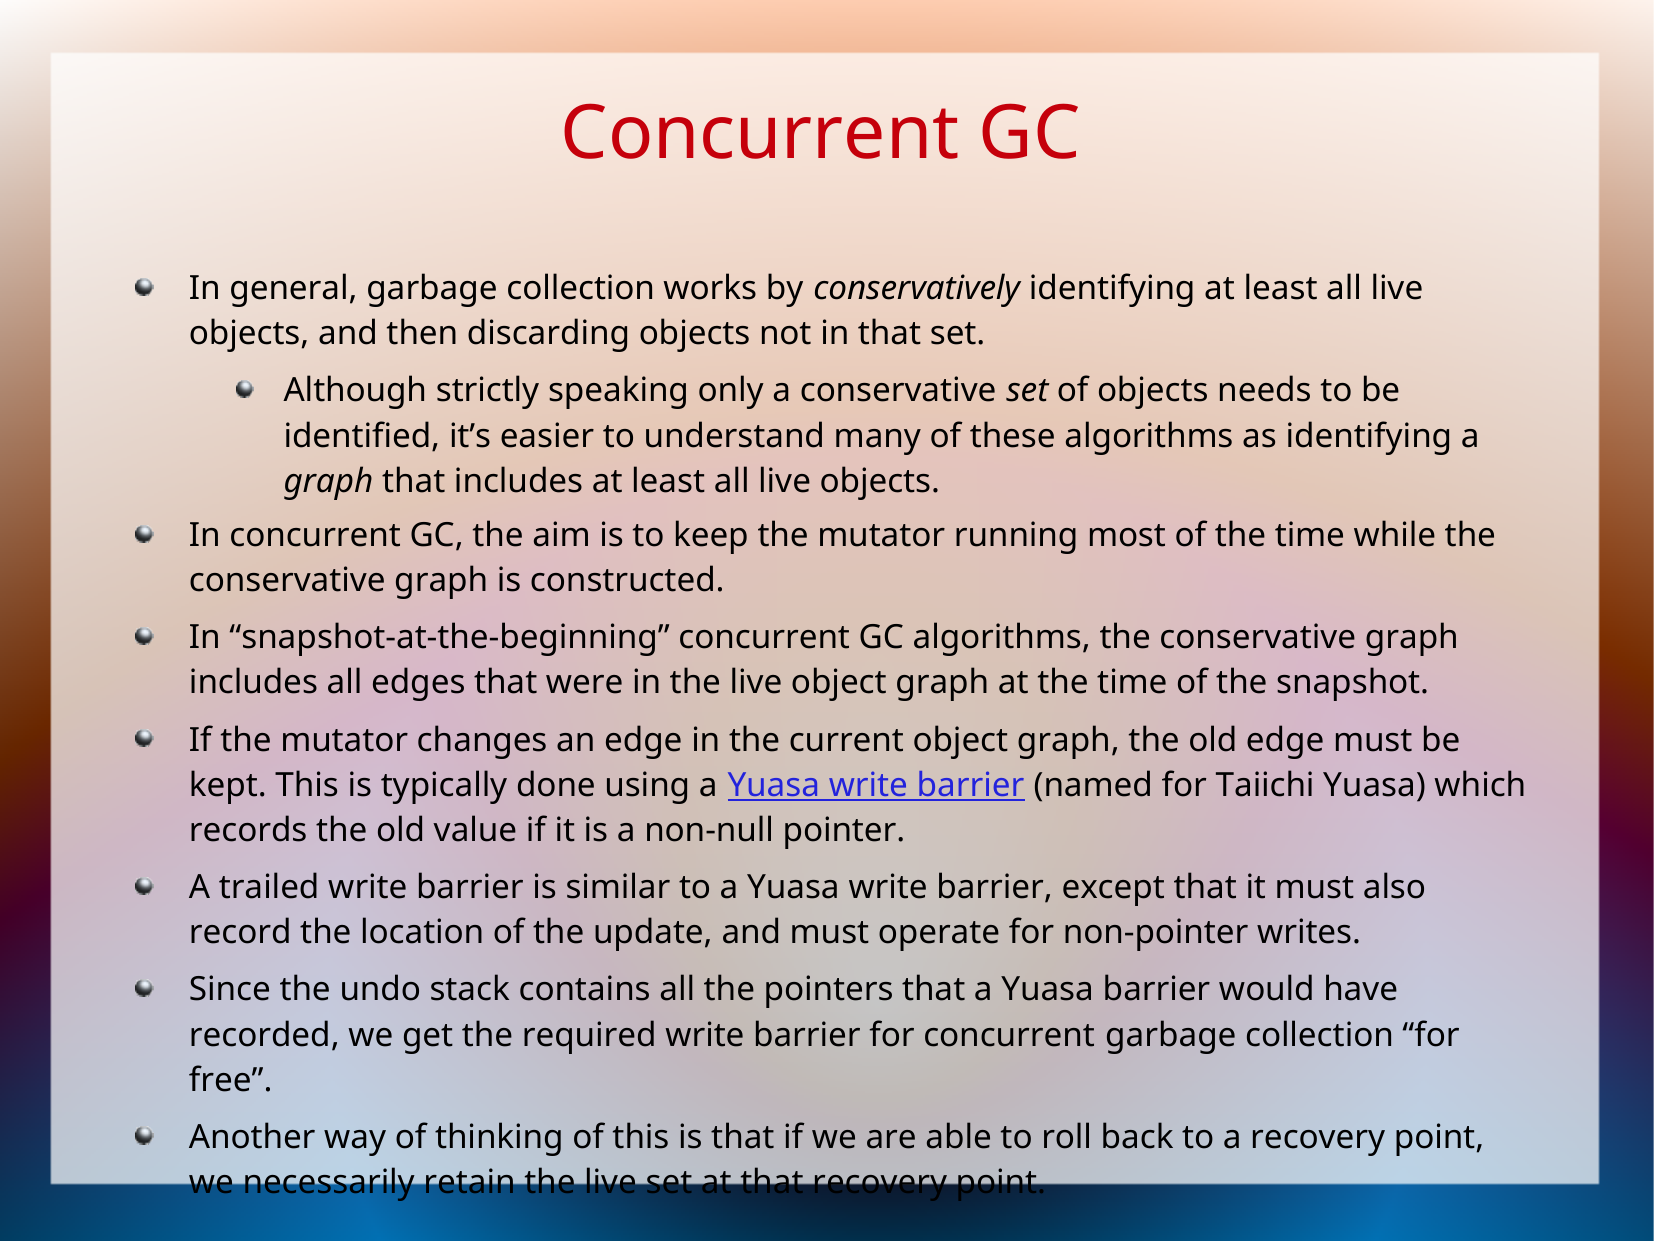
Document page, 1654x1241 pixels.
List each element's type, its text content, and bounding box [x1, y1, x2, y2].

picture [0, 0, 1654, 1241]
list In general, garbage collection works by conservatively identifying at least all live objects, and then discarding objects not in that set. Although strictly speaking only a conservative set of objects needs to be identified, it’s easier to understand many of these algorithms as identifying a graph that includes at least all live objects. In concurrent GC, the aim is to keep the mutator running most of the time while the conservative graph is constructed. In “snapshot-at-the-beginning” concurrent GC algorithms, the conservative graph includes all edges that were in the live object graph at the time of the snapshot. If the mutator changes an edge in the current object graph, the old edge must be kept. This is typically done using a Yuasa write barrier (named for Taiichi Yuasa) which records the old value if it is a non-null pointer. A trailed write barrier is similar to a Yuasa write barrier, except that it must also record the location of the update, and must operate for non-pointer writes. Since the undo stack contains all the pointers that a Yuasa barrier would have recorded, we get the required write barrier for concurrent garbage collection “for free”. Another way of thinking of this is that if we are able to roll back to a recovery point, we necessarily retain the live set at that recovery point. [118, 264, 1536, 1069]
title Concurrent GC [76, 59, 1565, 200]
